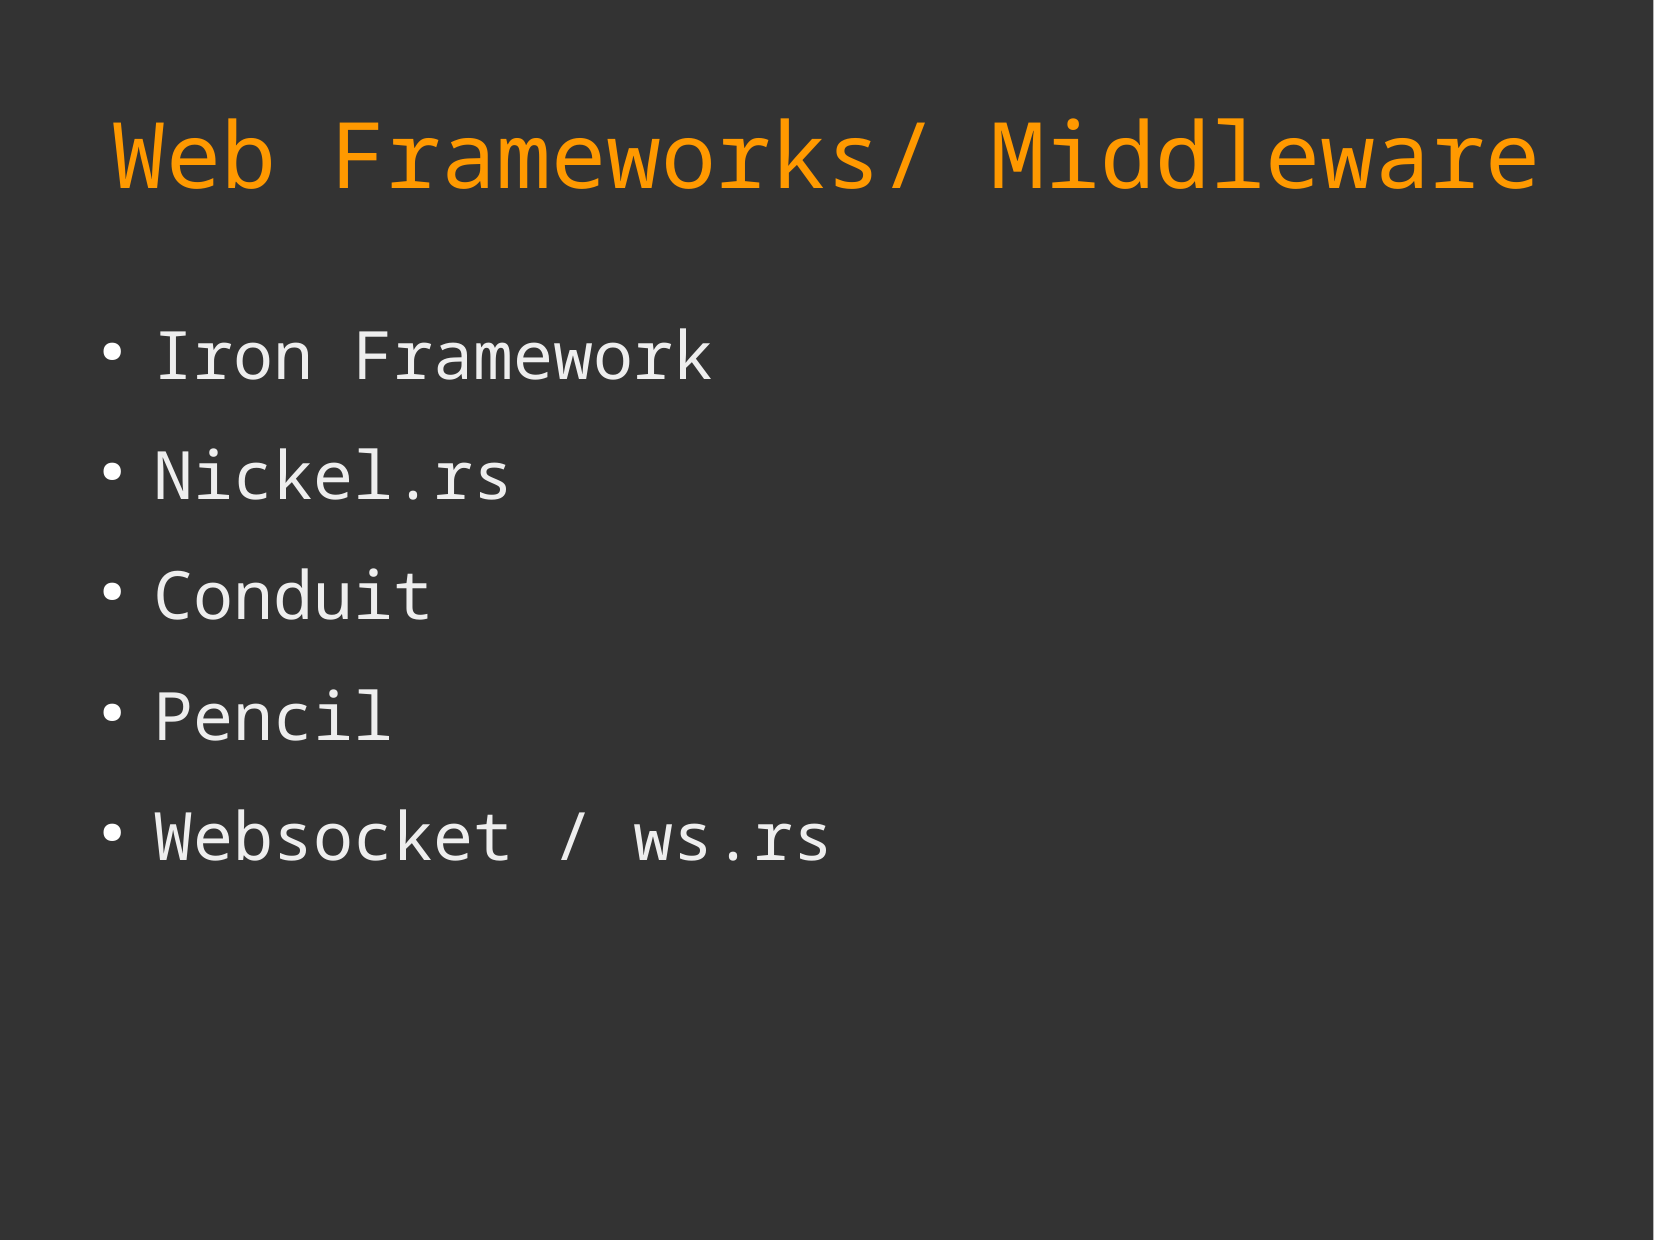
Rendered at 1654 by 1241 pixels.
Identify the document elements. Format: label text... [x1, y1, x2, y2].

list Iron Framework Nickel.rs Conduit Pencil Websocket / ws.rs [82, 307, 1571, 1099]
title Web Frameworks/ Middleware [82, 49, 1571, 257]
